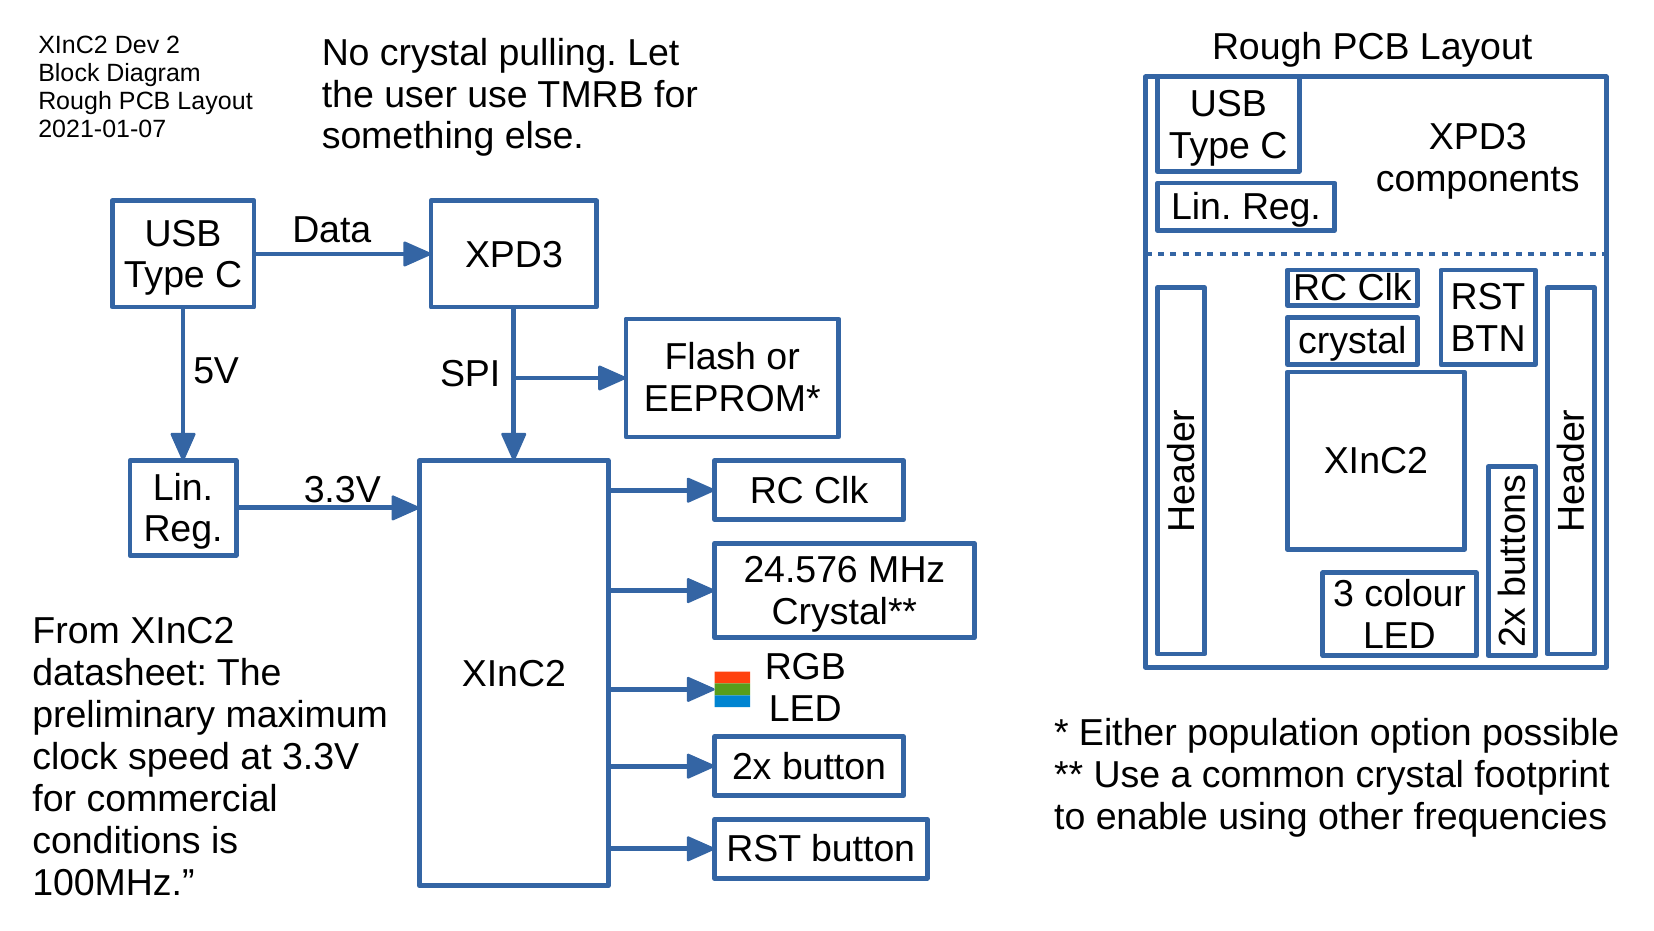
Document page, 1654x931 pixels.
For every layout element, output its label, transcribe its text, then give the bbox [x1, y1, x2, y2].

text_box 2x buttons [1488, 466, 1536, 656]
text_box [1145, 76, 1607, 668]
text_box Lin. Reg. [129, 460, 237, 556]
text_box Rough PCB Layout [1197, 17, 1548, 75]
text_box XInC2 Dev 2 Block Diagram Rough PCB Layout 2021-01-07 [23, 23, 307, 151]
text_box XPD3 components [1361, 107, 1595, 207]
text_box Header [1547, 287, 1595, 654]
text_box Flash or EEPROM* [625, 318, 839, 438]
text_box USB Type C [112, 200, 254, 308]
text_box RC Clk [714, 460, 904, 520]
text_box 5V [178, 342, 254, 400]
text_box [714, 671, 750, 708]
text_box From XInC2 datasheet: The preliminary maximum clock speed at 3.3V for commercial conditions is 100MHz.” [17, 602, 414, 931]
text_box Lin. Reg. [1157, 183, 1335, 231]
text_box XInC2 [419, 460, 609, 886]
text_box XPD3 [431, 200, 597, 308]
text_box RST BTN [1440, 270, 1536, 365]
text_box 2x button [714, 736, 904, 796]
text_box * Either population option possible ** Use a common crystal footprint to enable using other frequencies [1039, 704, 1642, 910]
text_box XInC2 [1287, 372, 1465, 550]
text_box 24.576 MHz Crystal** [714, 543, 975, 638]
text_box 3.3V [289, 460, 396, 518]
text_box RC Clk [1287, 270, 1418, 306]
text_box RST button [714, 819, 928, 879]
text_box No crystal pulling. Let the user use TMRB for something else. [307, 23, 733, 173]
text_box RGB LED [750, 638, 861, 736]
text_box crystal [1287, 317, 1418, 365]
text_box Header [1157, 287, 1205, 654]
text_box Data [277, 200, 387, 258]
text_box SPI [425, 344, 516, 402]
text_box USB Type C [1157, 76, 1300, 172]
text_box 3 colour LED [1322, 572, 1477, 656]
